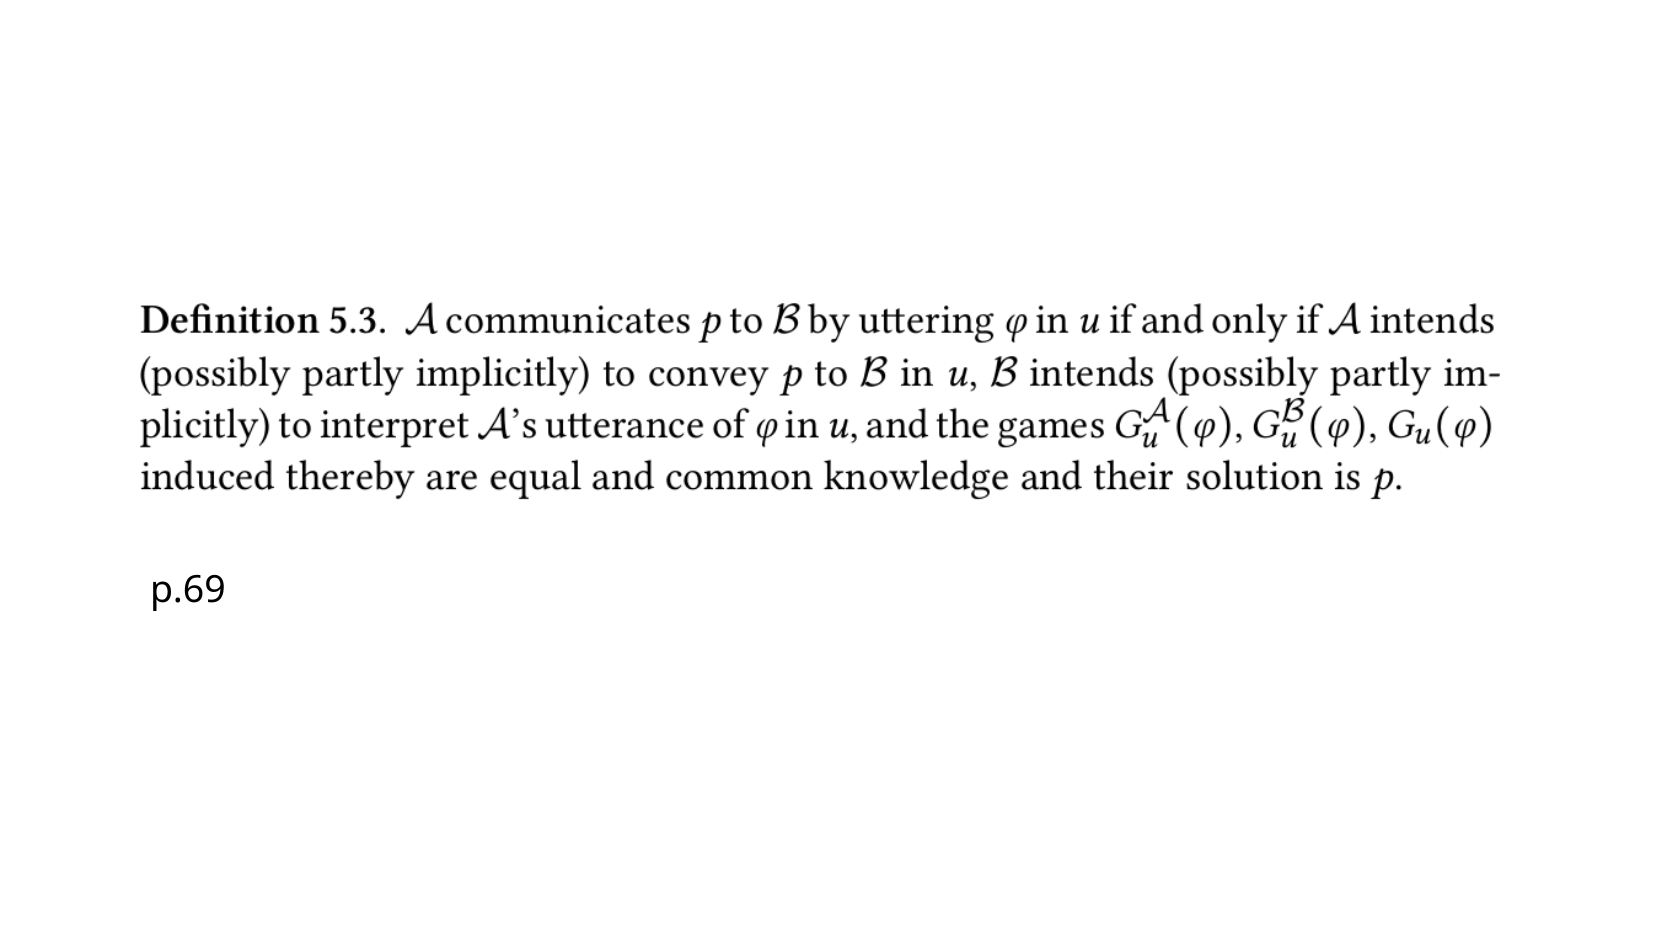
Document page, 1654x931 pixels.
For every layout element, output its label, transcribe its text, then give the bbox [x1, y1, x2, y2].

text_box p.69 [150, 562, 229, 614]
picture [112, 286, 1538, 526]
